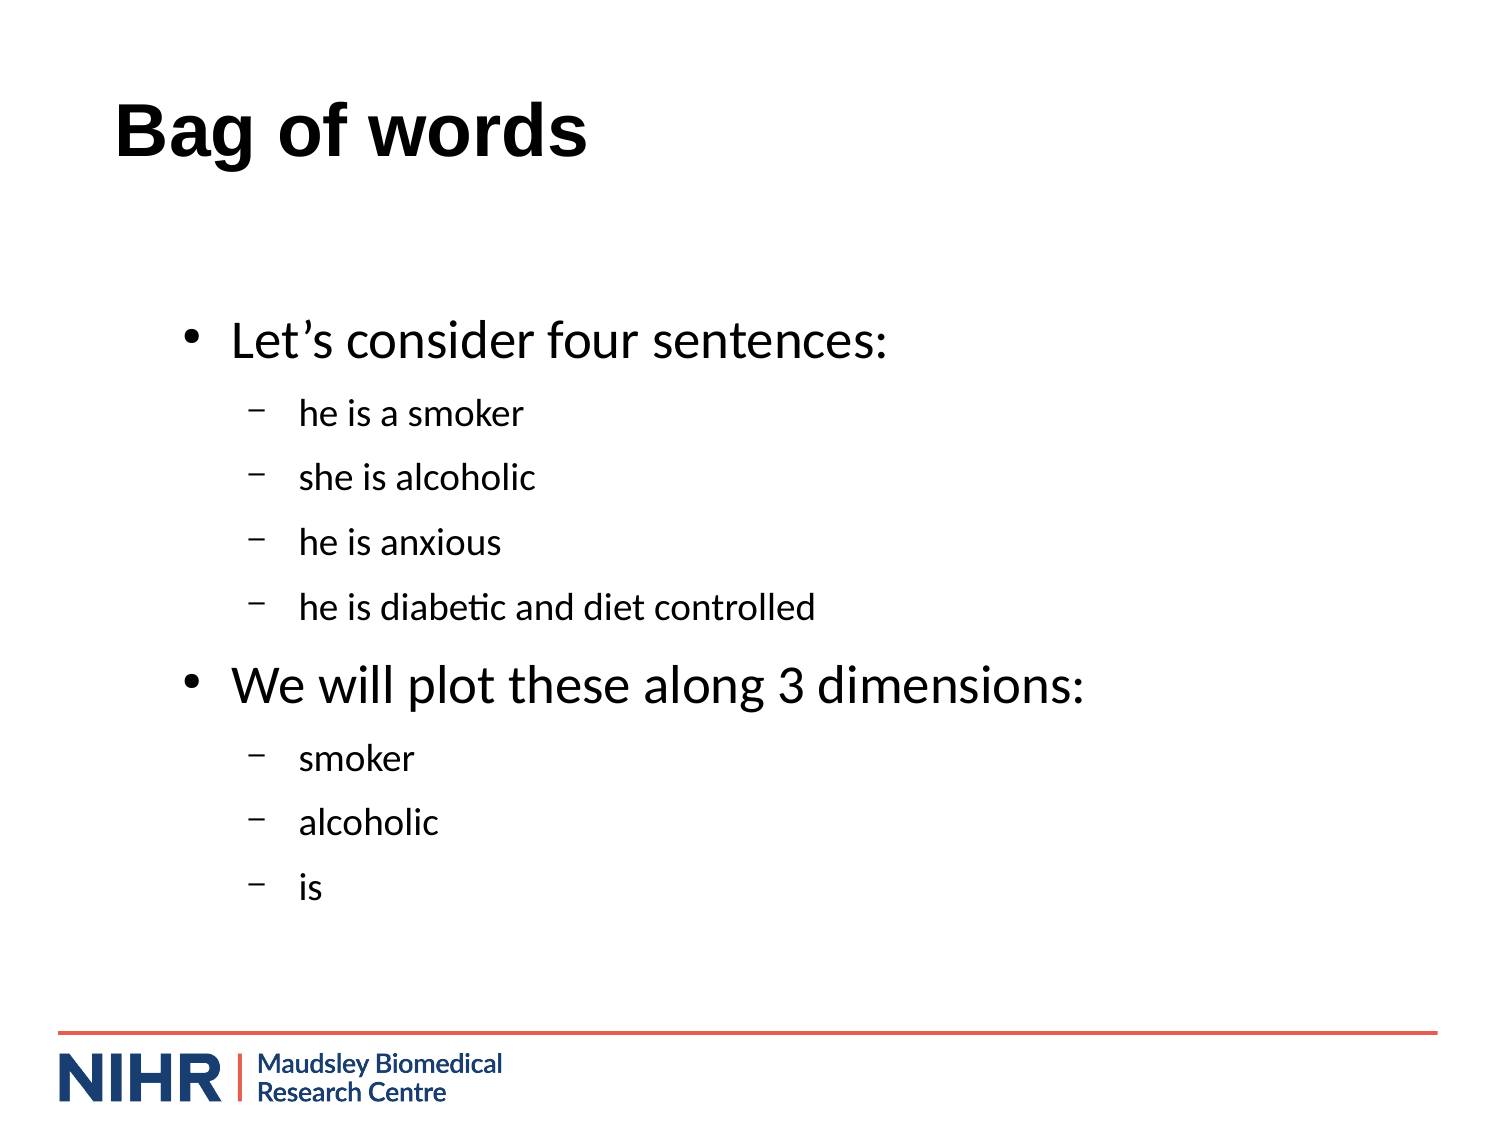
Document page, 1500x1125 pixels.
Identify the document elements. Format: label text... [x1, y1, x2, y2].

text_box Bag of words [100, 84, 1105, 180]
list Let’s consider four sentences: he is a smoker she is alcoholic he is anxious he is diabetic and diet controlled We will plot these along 3 dimensions: smoker alcoholic is [165, 311, 1229, 910]
picture [29, 1018, 531, 1125]
